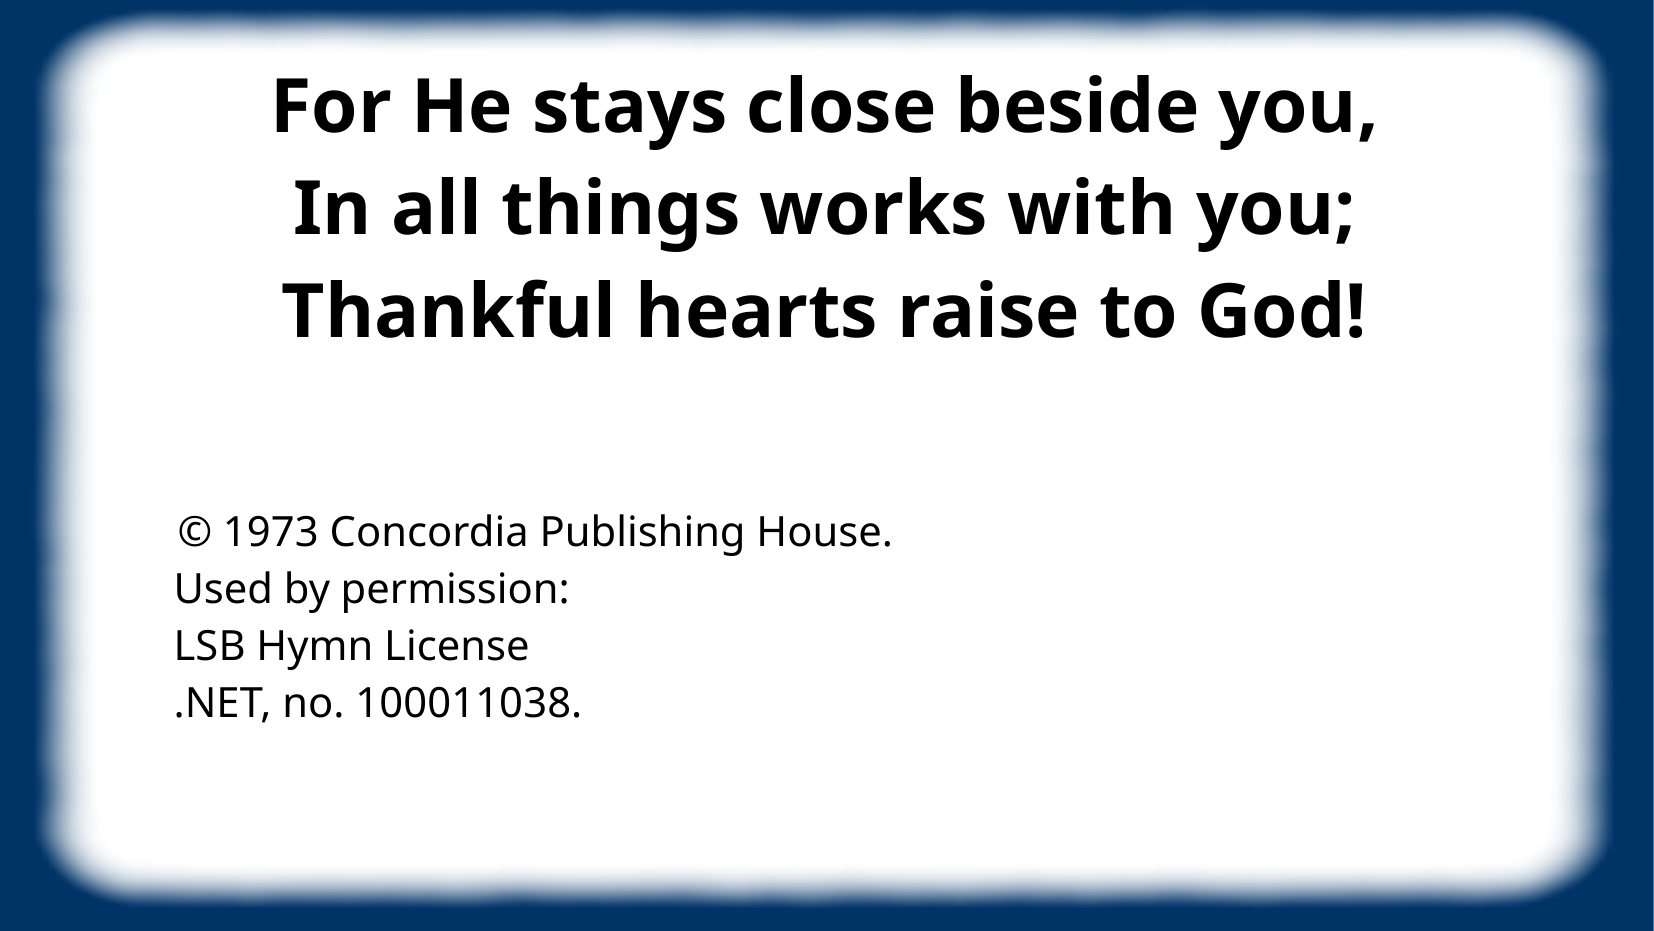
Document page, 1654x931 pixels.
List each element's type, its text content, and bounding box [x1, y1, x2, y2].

picture [0, 0, 1654, 931]
text_box For He stays close beside you, In all things works with you; Thankful hearts raise to God! © 1973 Concordia Publishing House. Used by permission: LSB Hymn License .NET, no. 100011038. [105, 45, 1546, 773]
